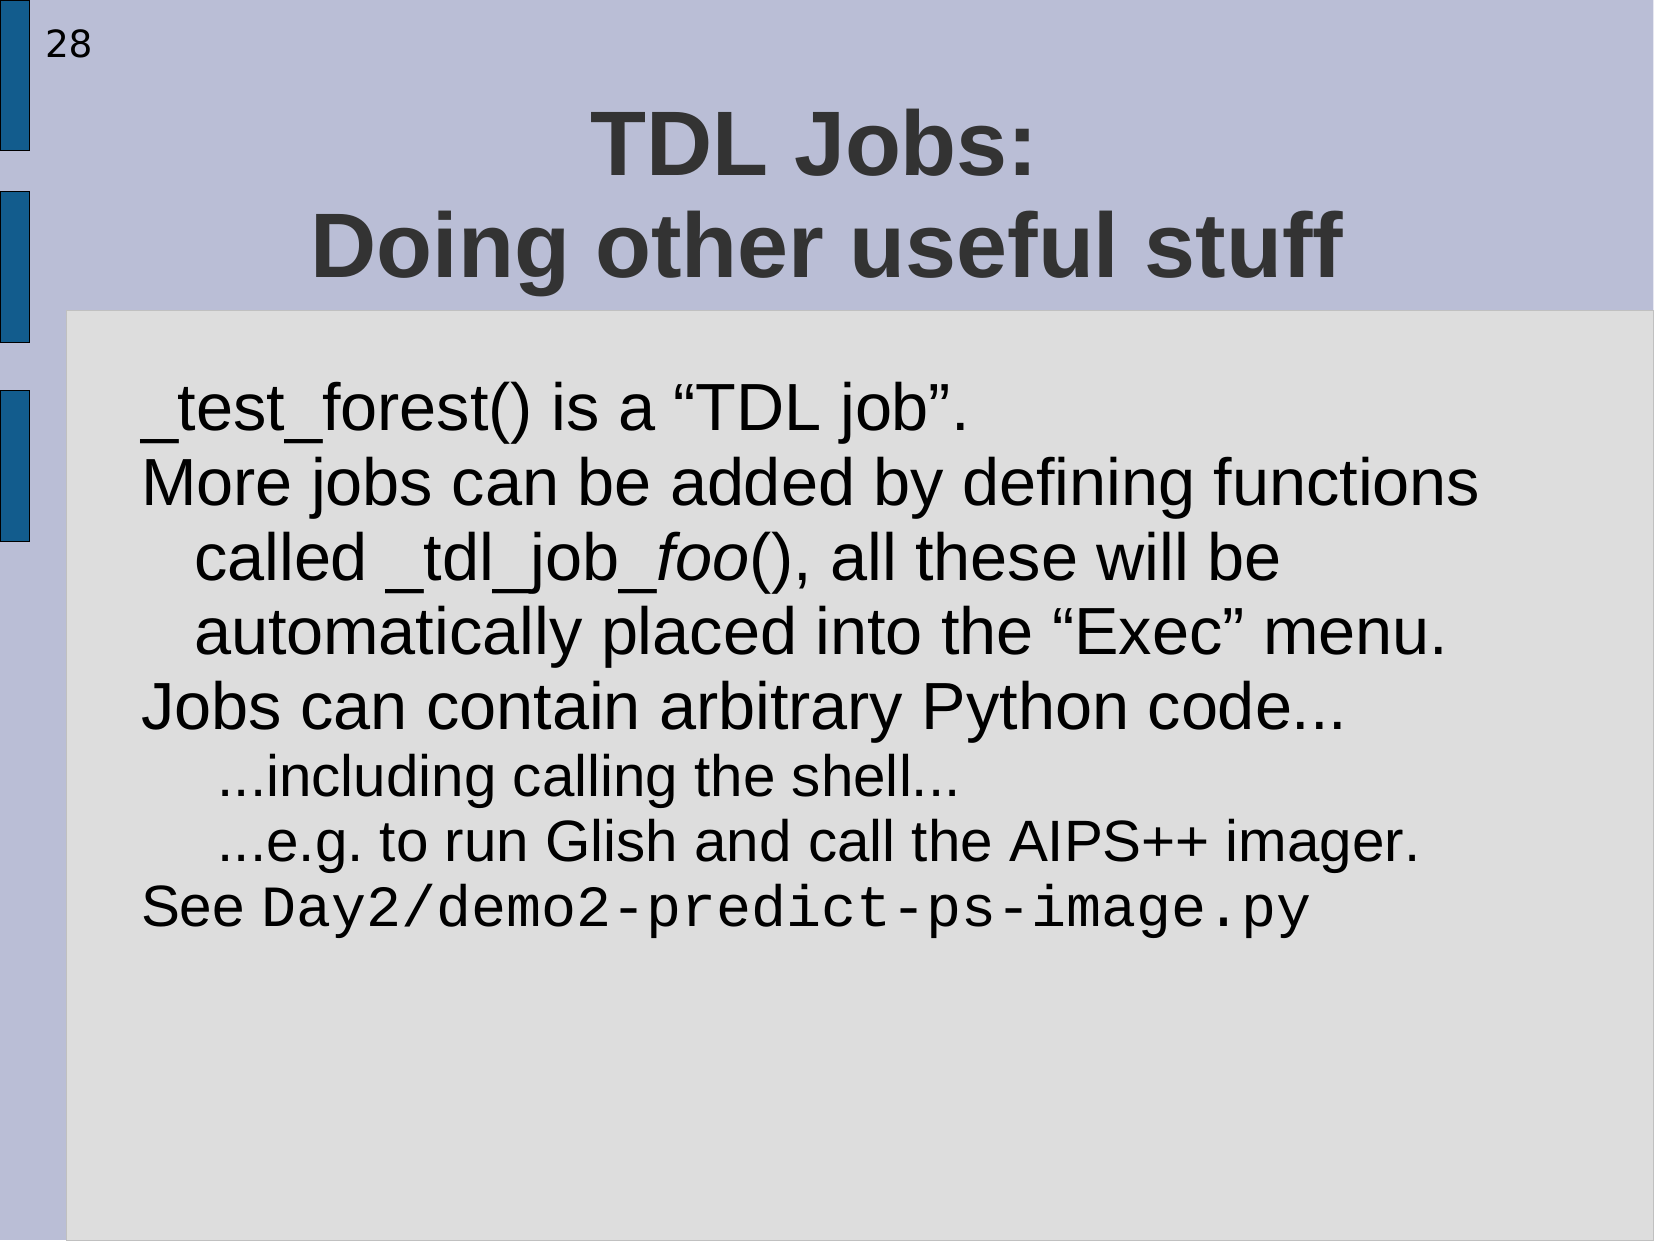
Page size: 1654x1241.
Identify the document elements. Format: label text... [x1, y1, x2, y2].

text_box <number> [32, 15, 267, 89]
list _test_forest() is a “TDL job”. More jobs can be added by defining functions called _tdl_job_foo(), all these will be automatically placed into the “Exec” menu. Jobs can contain arbitrary Python code... ...including calling the shell... ...e.g. to run Glish and call the AIPS++ imager. See Day2/demo2-predict-ps-image.py [123, 370, 1536, 1186]
title TDL Jobs: Doing other useful stuff [121, 87, 1534, 302]
